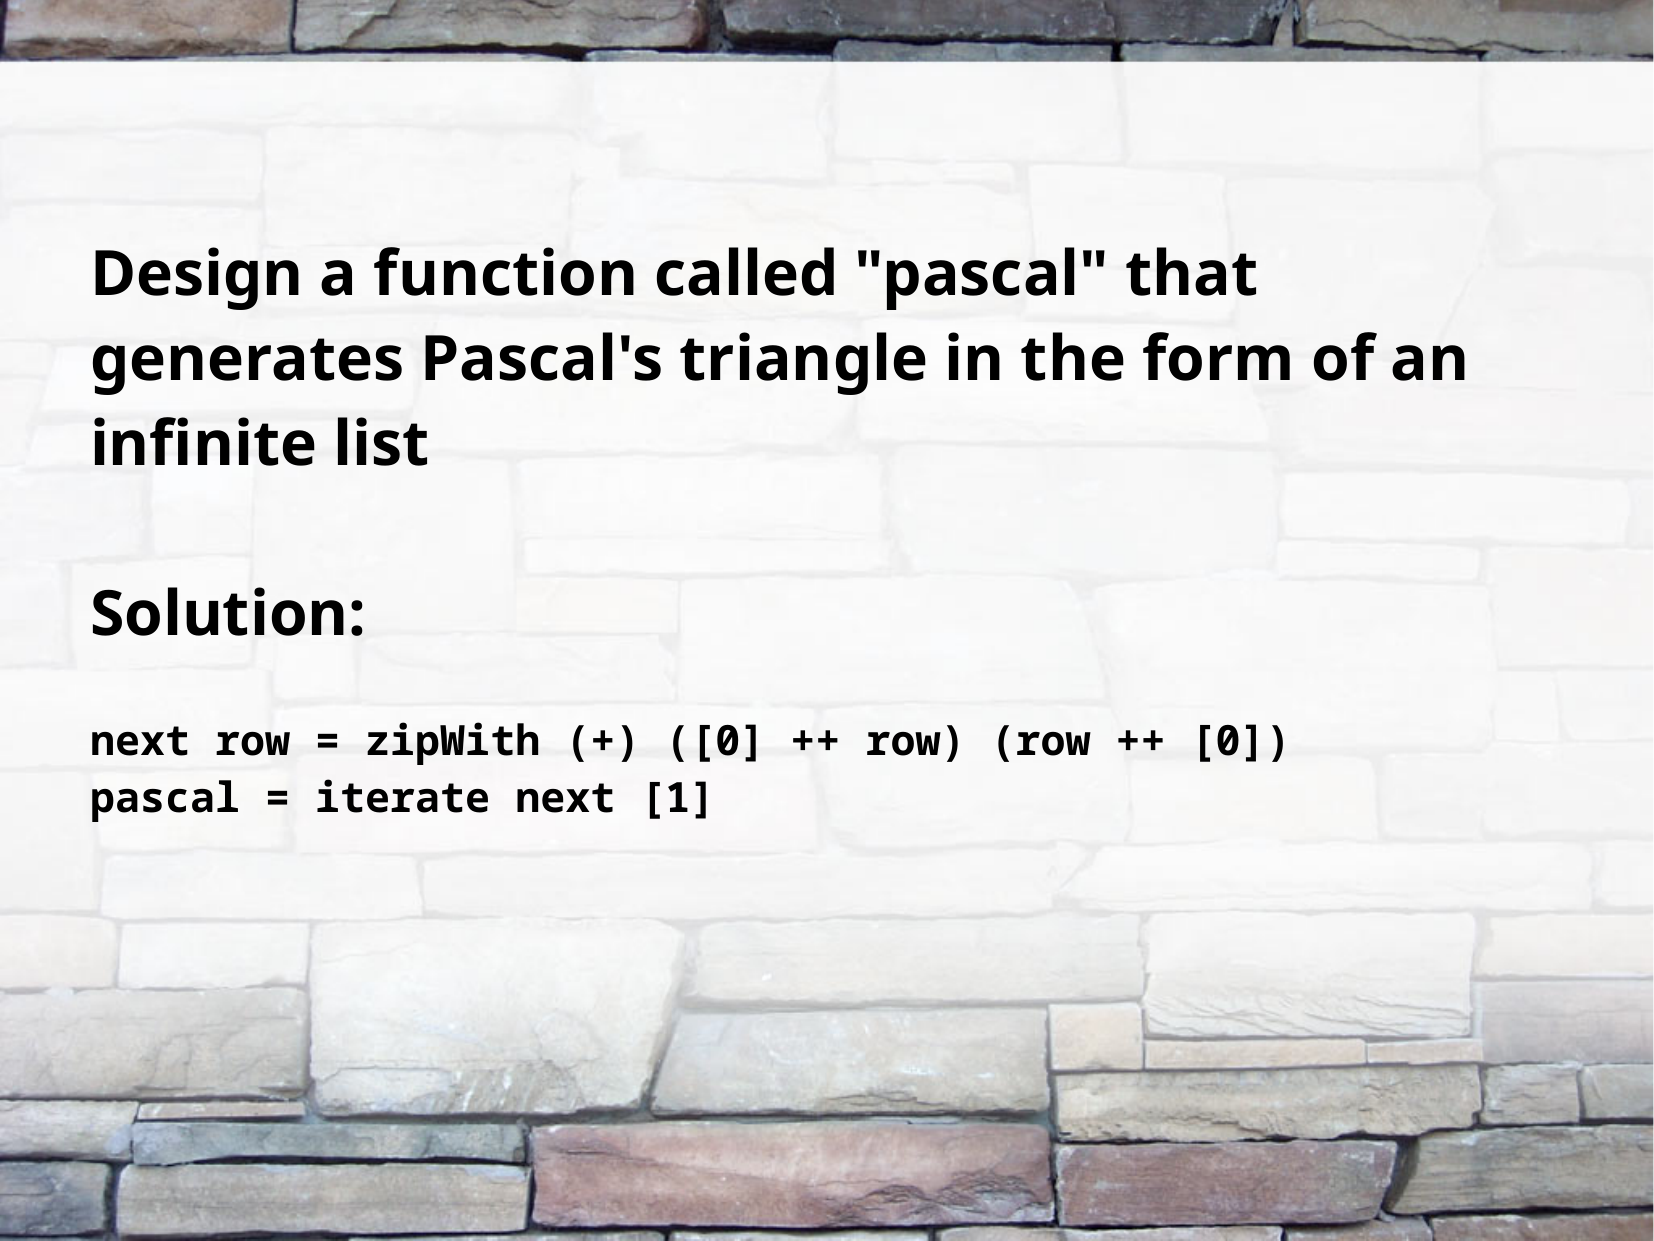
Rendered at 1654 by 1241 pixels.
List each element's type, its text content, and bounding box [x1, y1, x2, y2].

subtitle Design a function called "pascal" that generates Pascal's triangle in the form of an infinite list Solution: next row = zipWith (+) ([0] ++ row) (row ++ [0]) pascal = iterate next [1] [90, 45, 1571, 1066]
picture [0, 0, 1654, 1241]
